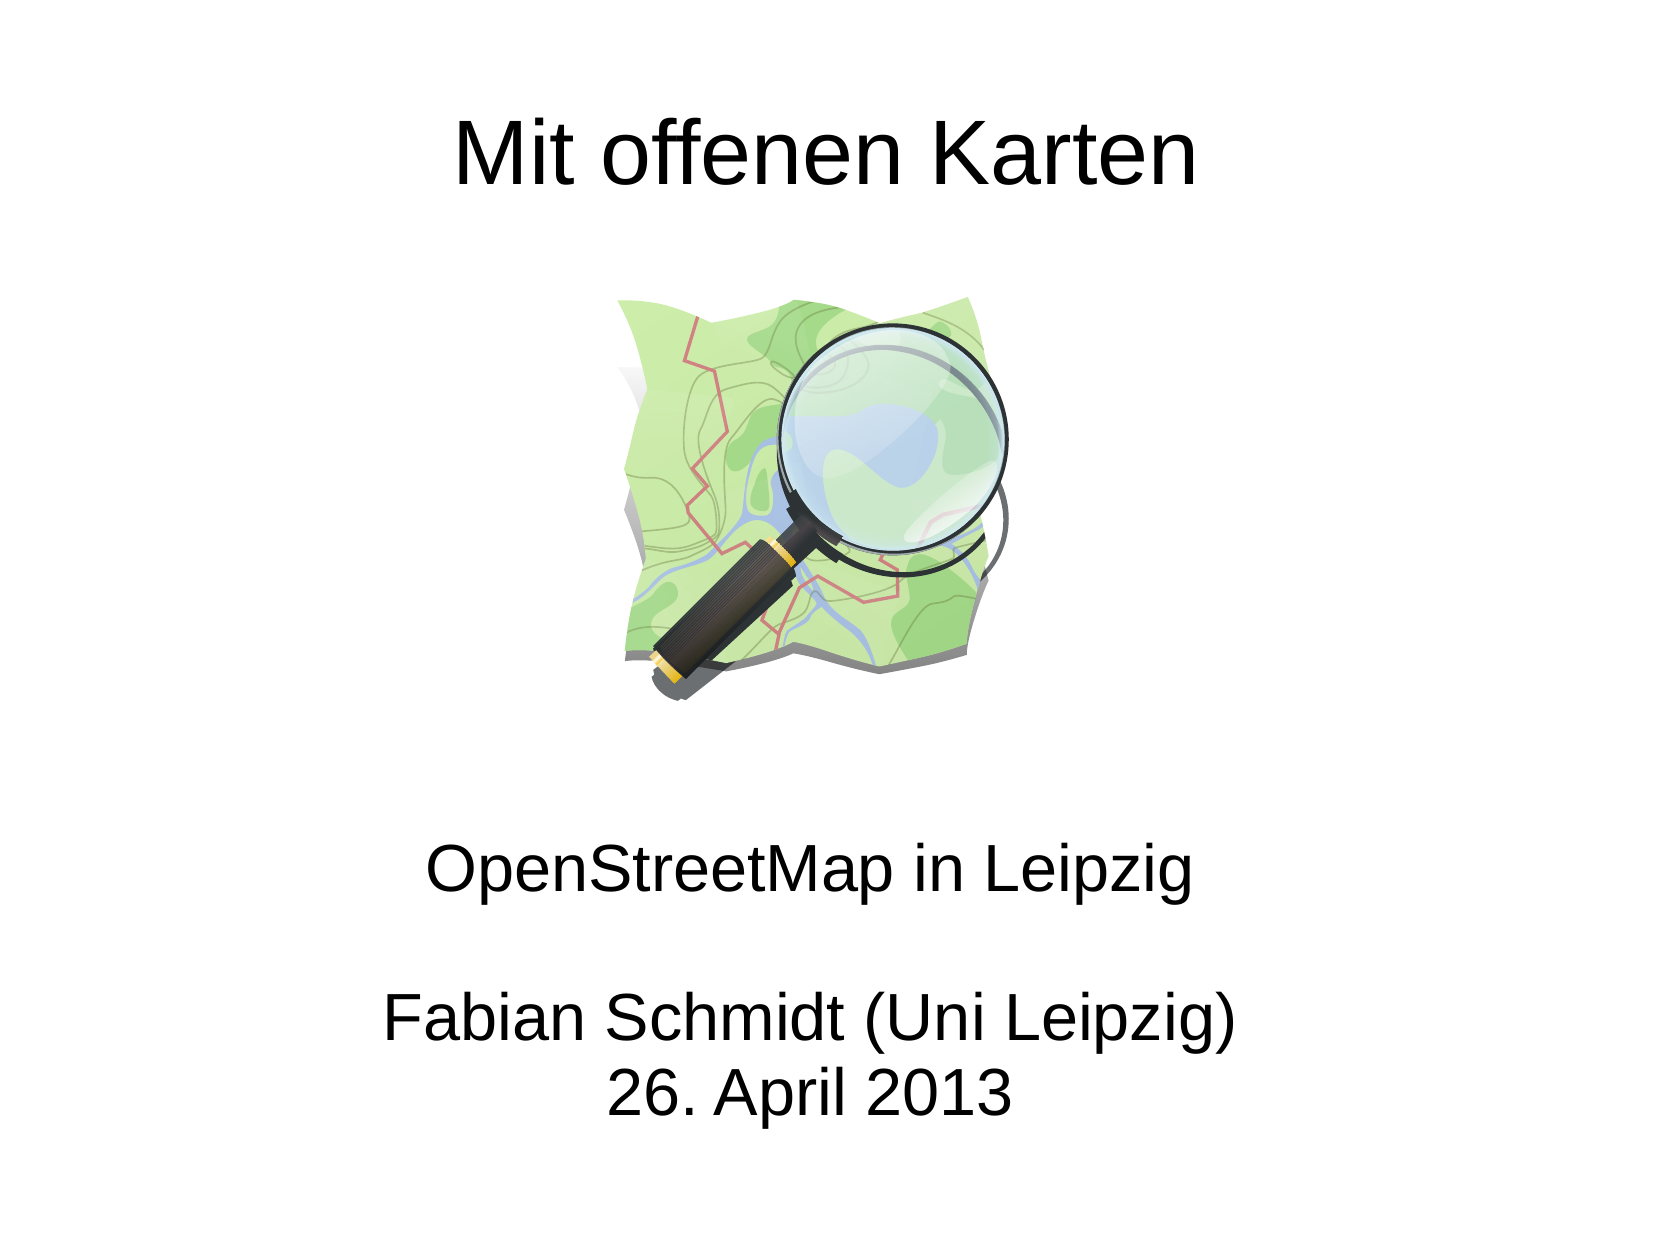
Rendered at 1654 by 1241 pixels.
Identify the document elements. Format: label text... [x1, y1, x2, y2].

picture [602, 296, 1029, 724]
title Mit offenen Karten [82, 49, 1571, 257]
subtitle OpenStreetMap in Leipzig Fabian Schmidt (Uni Leipzig) 26. April 2013 [82, 830, 1538, 1130]
